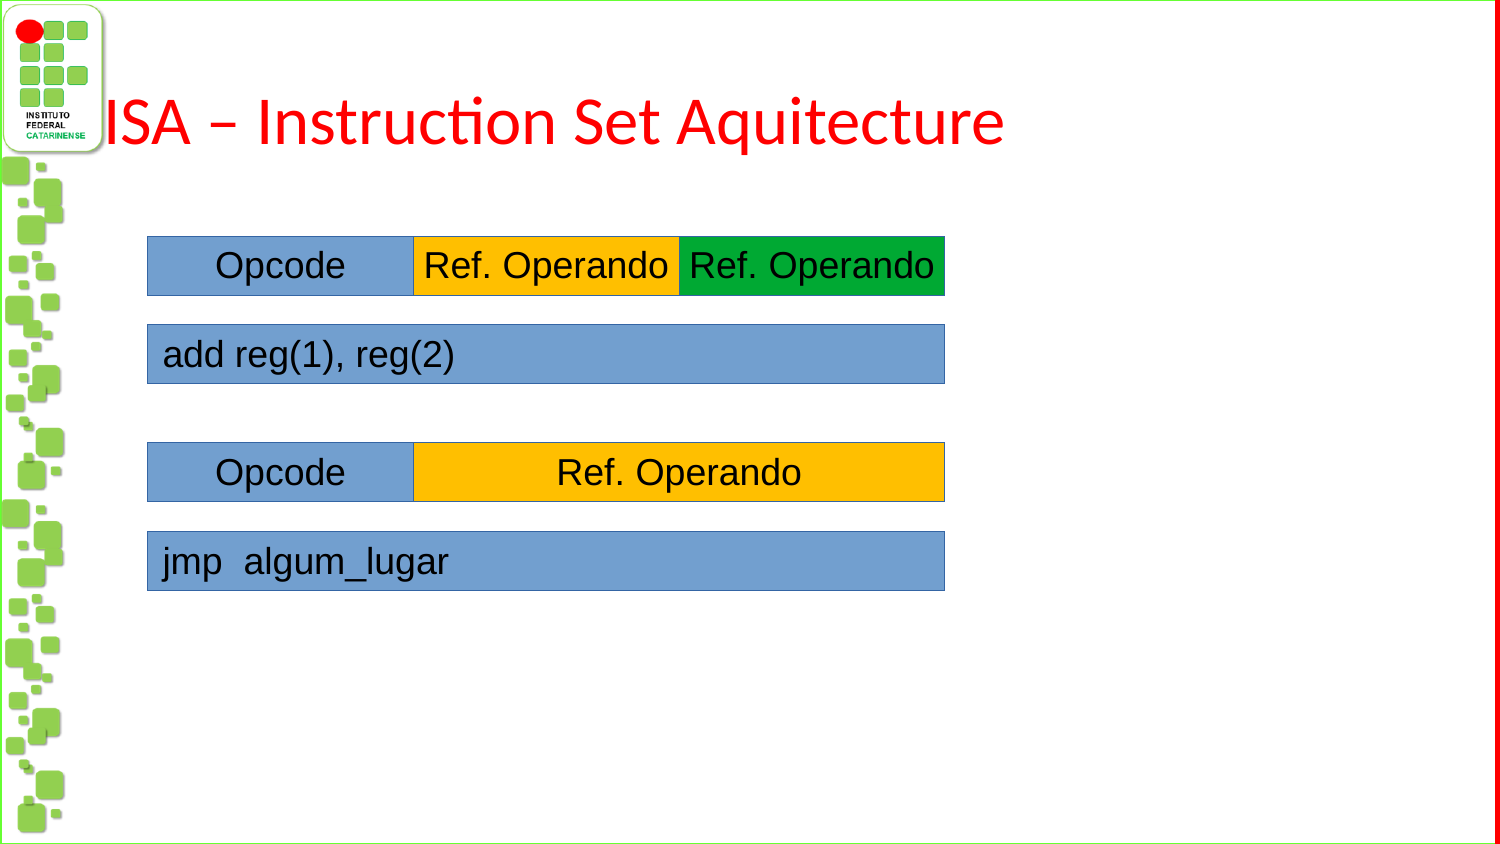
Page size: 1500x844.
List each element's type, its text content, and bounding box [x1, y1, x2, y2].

picture [0, 0, 1500, 844]
text_box Ref. Operando [679, 236, 945, 296]
text_box jmp algum_lugar [147, 531, 945, 591]
text_box Ref. Operando [413, 442, 945, 502]
text_box Ref. Operando [413, 236, 679, 296]
text_box Opcode [147, 442, 413, 502]
text_box Opcode [147, 236, 413, 296]
text_box add reg(1), reg(2) [147, 324, 945, 384]
title ISA – Instruction Set Aquitecture [103, 44, 1397, 208]
